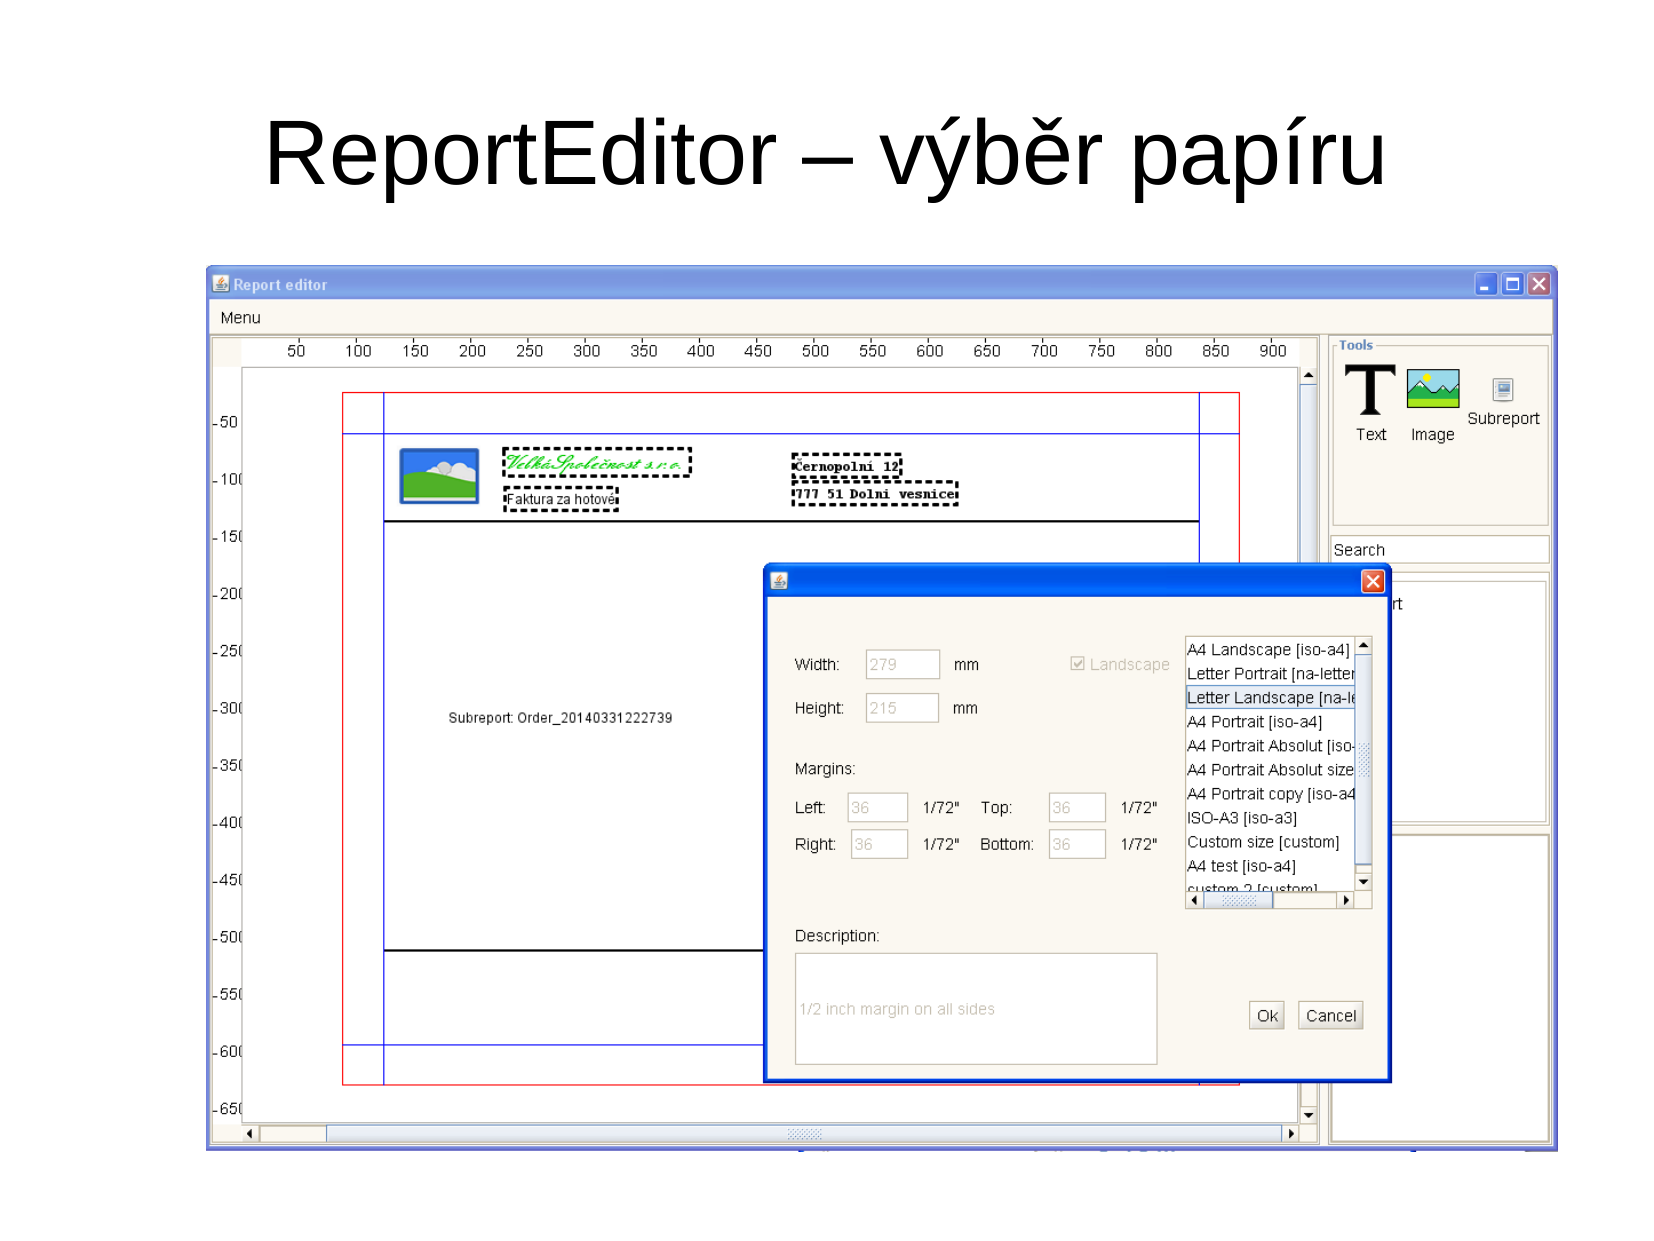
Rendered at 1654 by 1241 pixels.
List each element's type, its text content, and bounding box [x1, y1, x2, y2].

title ReportEditor – výběr papíru [82, 49, 1571, 257]
picture [206, 265, 1558, 1152]
